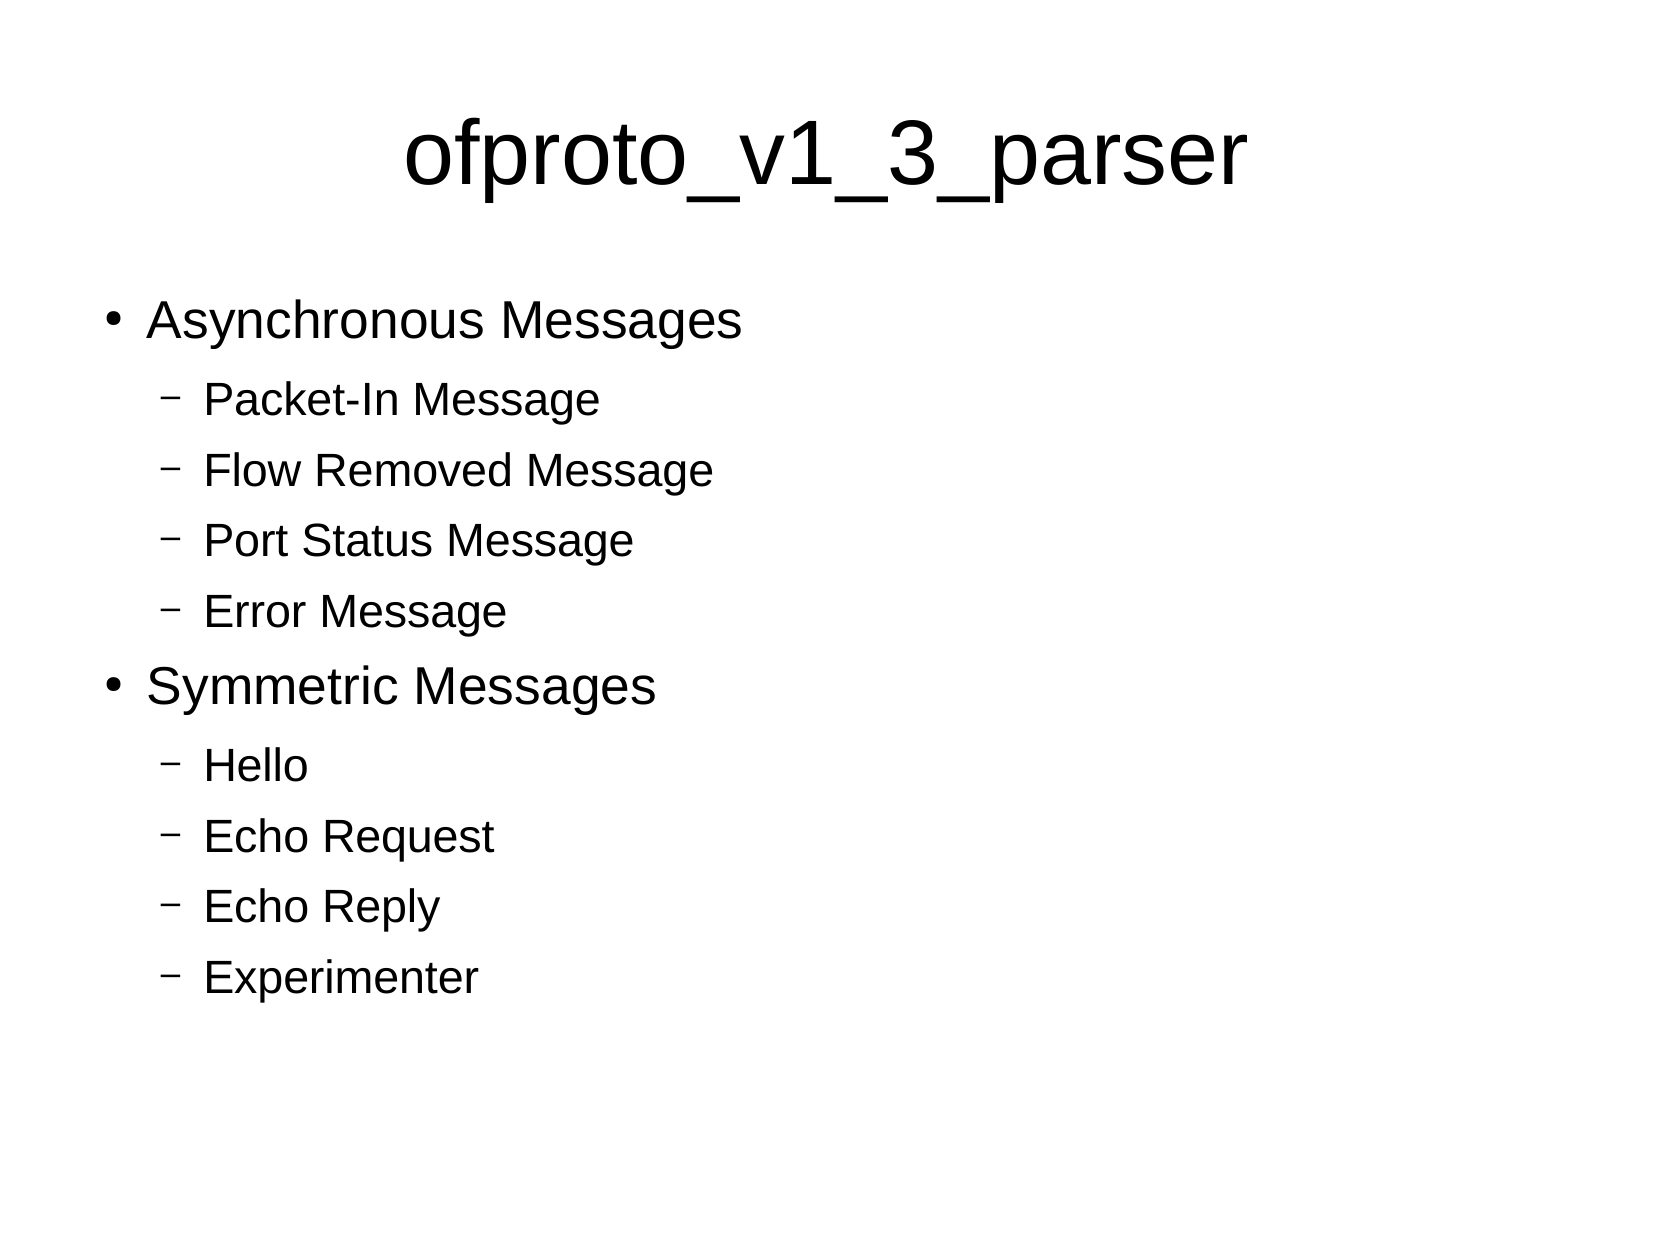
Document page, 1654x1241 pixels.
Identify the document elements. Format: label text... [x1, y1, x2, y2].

title ofproto_v1_3_parser [82, 49, 1571, 257]
list Asynchronous Messages Packet-In Message Flow Removed Message Port Status Message Error Message Symmetric Messages Hello Echo Request Echo Reply Experimenter [90, 290, 1579, 1010]
